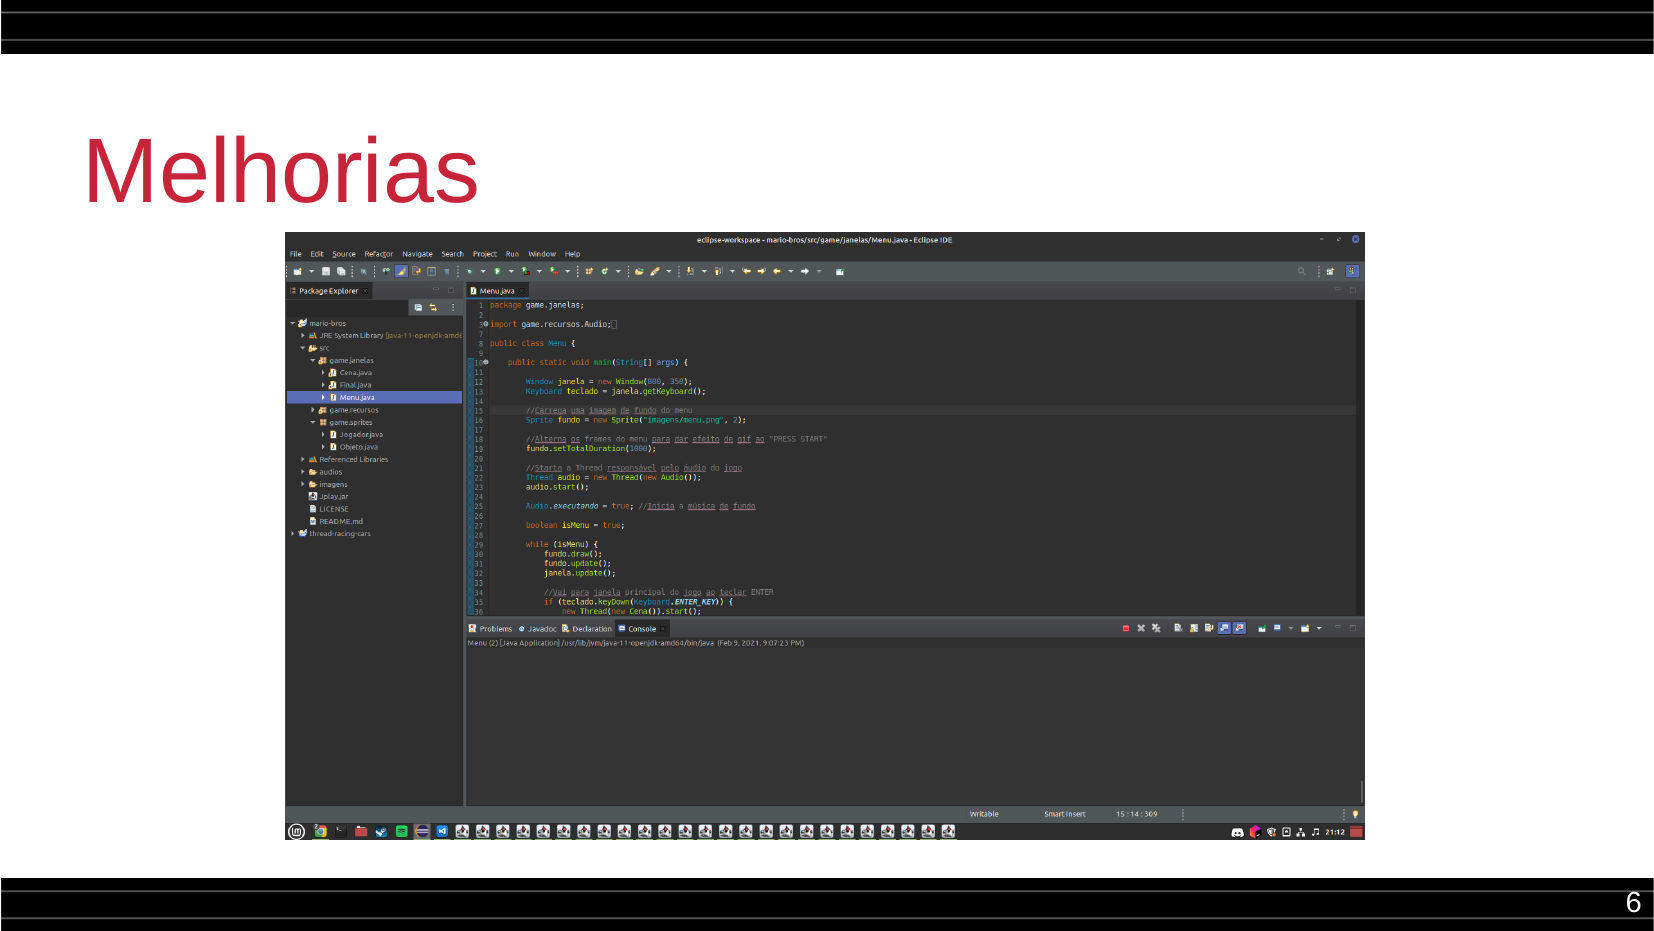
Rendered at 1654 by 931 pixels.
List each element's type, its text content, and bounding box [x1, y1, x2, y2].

title Melhorias [82, 92, 1571, 249]
picture [1, 0, 1654, 54]
picture [1, 878, 1654, 931]
picture [285, 232, 1365, 841]
